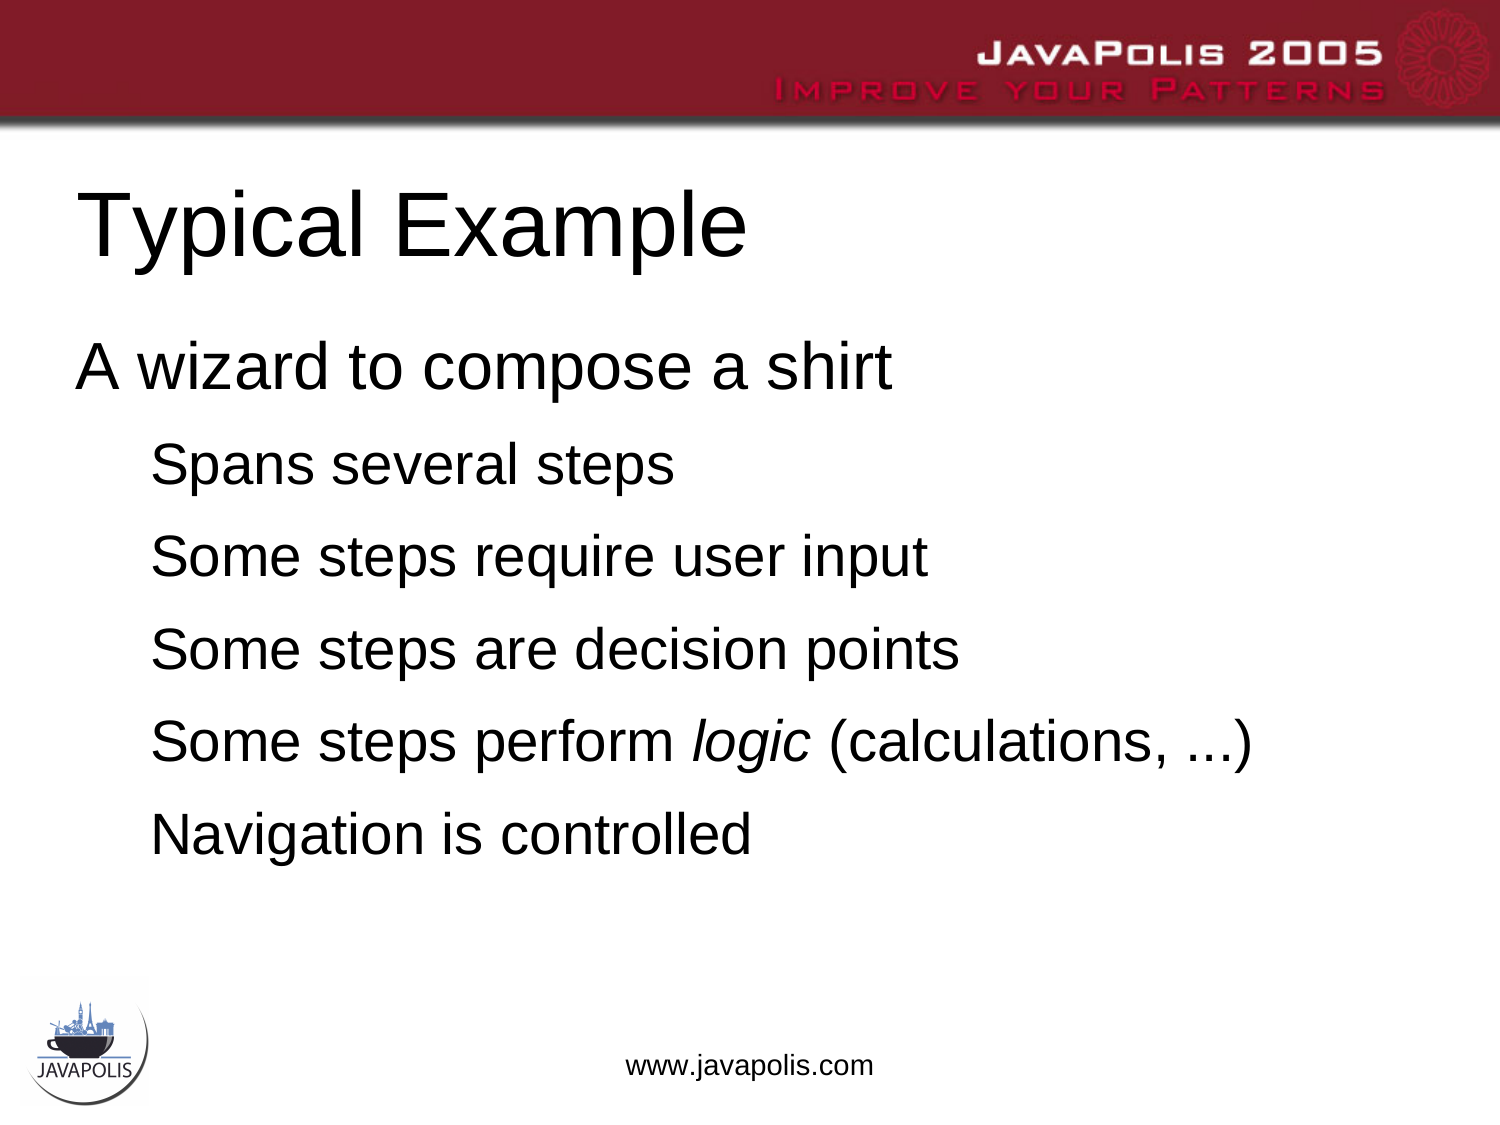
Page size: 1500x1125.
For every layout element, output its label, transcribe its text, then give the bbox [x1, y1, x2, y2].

picture [20, 976, 149, 1106]
title Typical Example [76, 148, 1424, 279]
list A wizard to compose a shirt Spans several steps Some steps require user input Some steps are decision points Some steps perform logic (calculations, ...) Navigation is controlled [75, 314, 1426, 1012]
picture [0, 0, 1500, 140]
